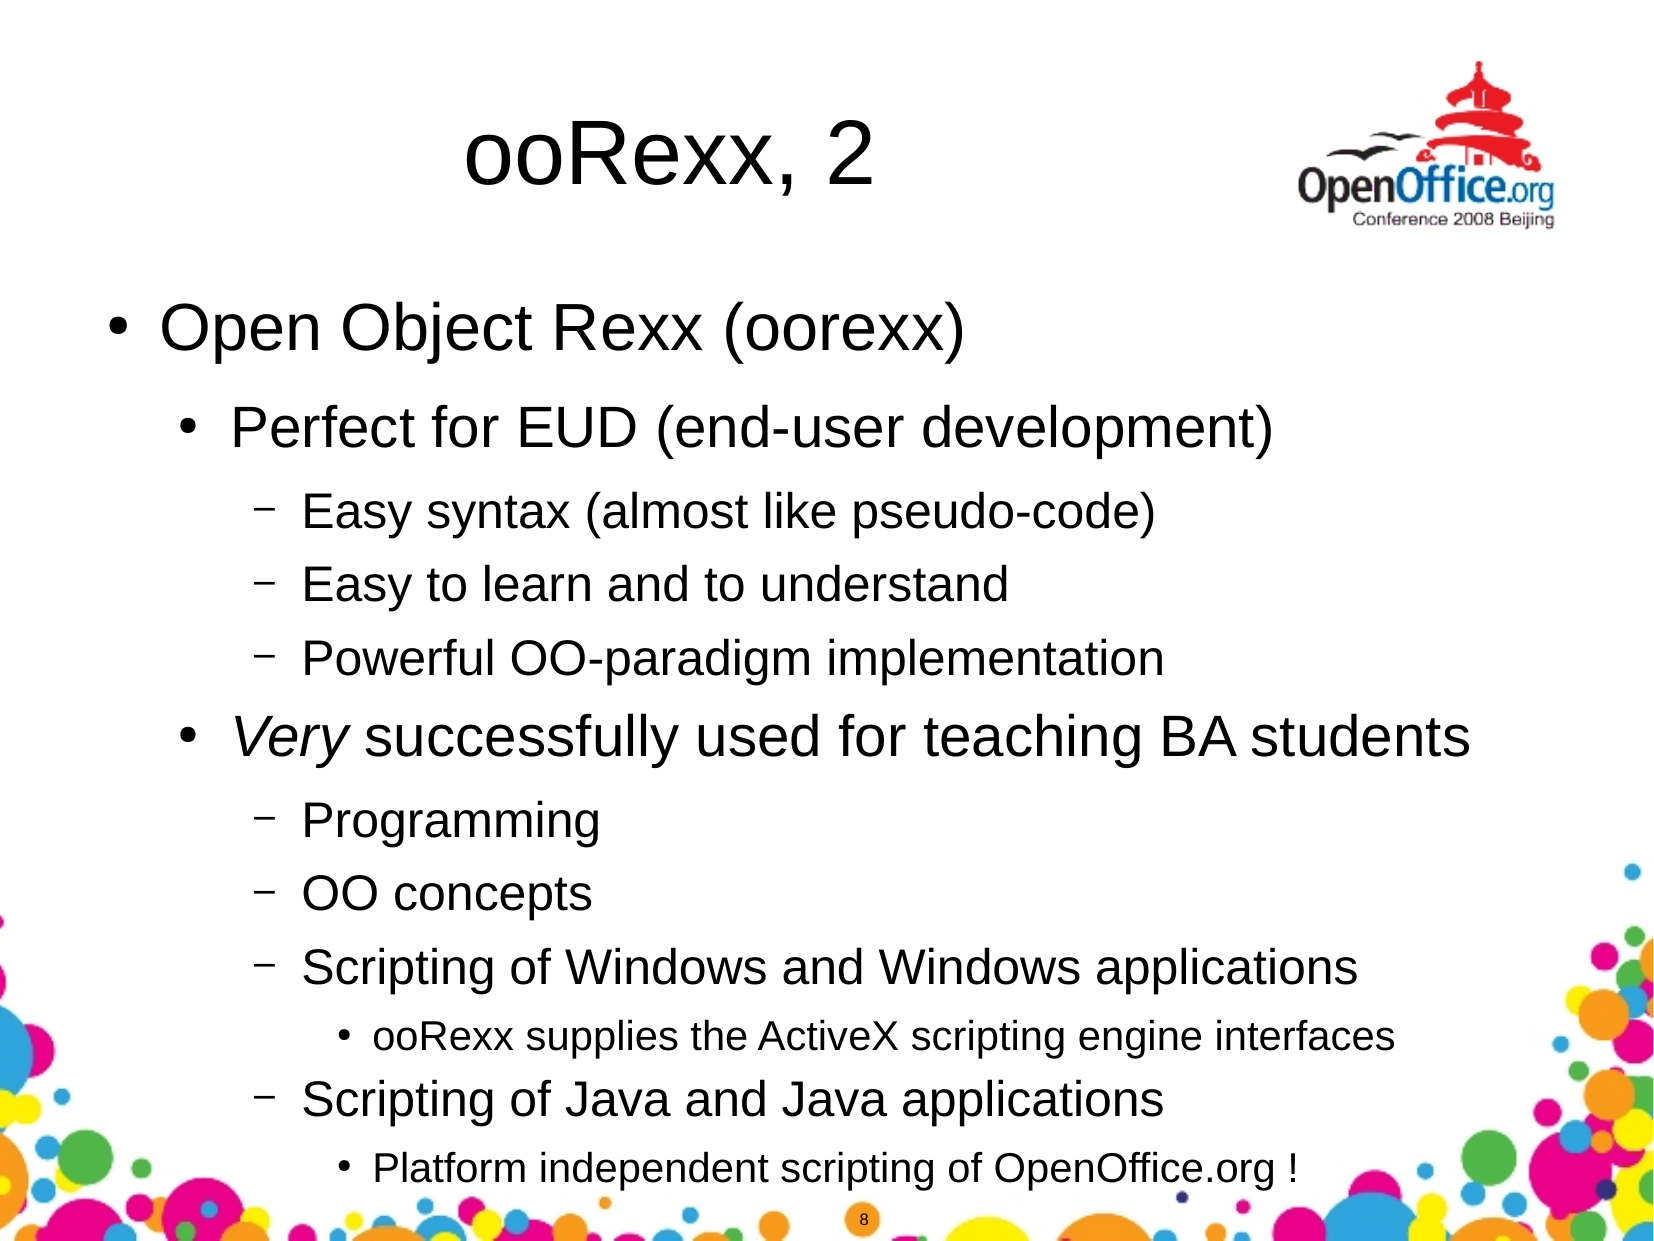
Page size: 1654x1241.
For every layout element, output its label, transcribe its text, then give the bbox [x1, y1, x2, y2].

picture [1285, 51, 1569, 250]
title ooRexx, 2 [82, 56, 1258, 250]
list Open Object Rexx (oorexx) Perfect for EUD (end-user development) Easy syntax (almost like pseudo-code) Easy to learn and to understand Powerful OO-paradigm implementation Very successfully used for teaching BA students Programming OO concepts Scripting of Windows and Windows applications ooRexx supplies the ActiveX scripting engine interfaces Scripting of Java and Java applications Platform independent scripting of OpenOffice.org ! [88, 290, 1577, 1191]
picture [0, 810, 1654, 1241]
